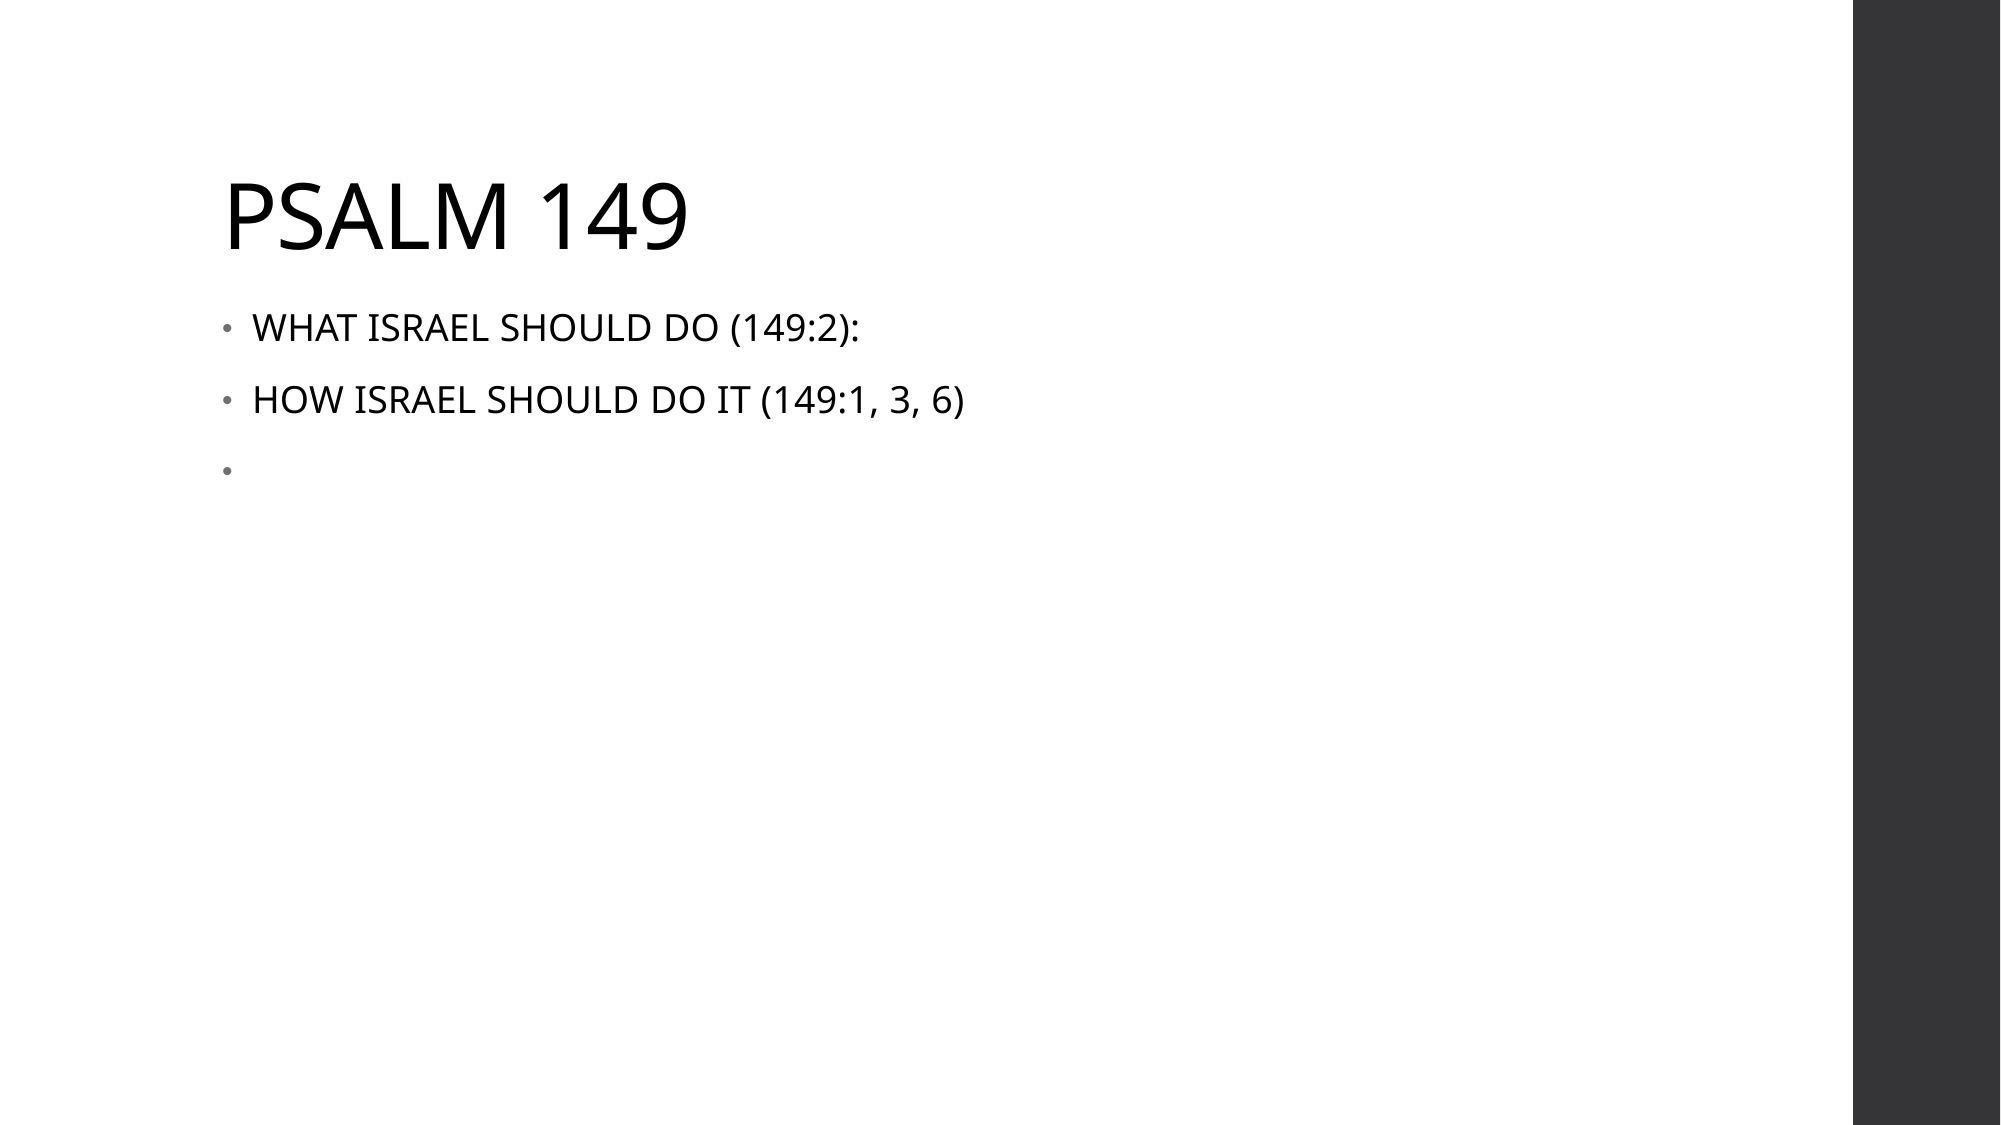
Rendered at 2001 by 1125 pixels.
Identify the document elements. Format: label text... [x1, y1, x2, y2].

title PSALM 149 [206, 60, 1797, 278]
list WHAT ISRAEL SHOULD DO (149:2): HOW ISRAEL SHOULD DO IT (149:1, 3, 6) [206, 299, 1617, 1014]
